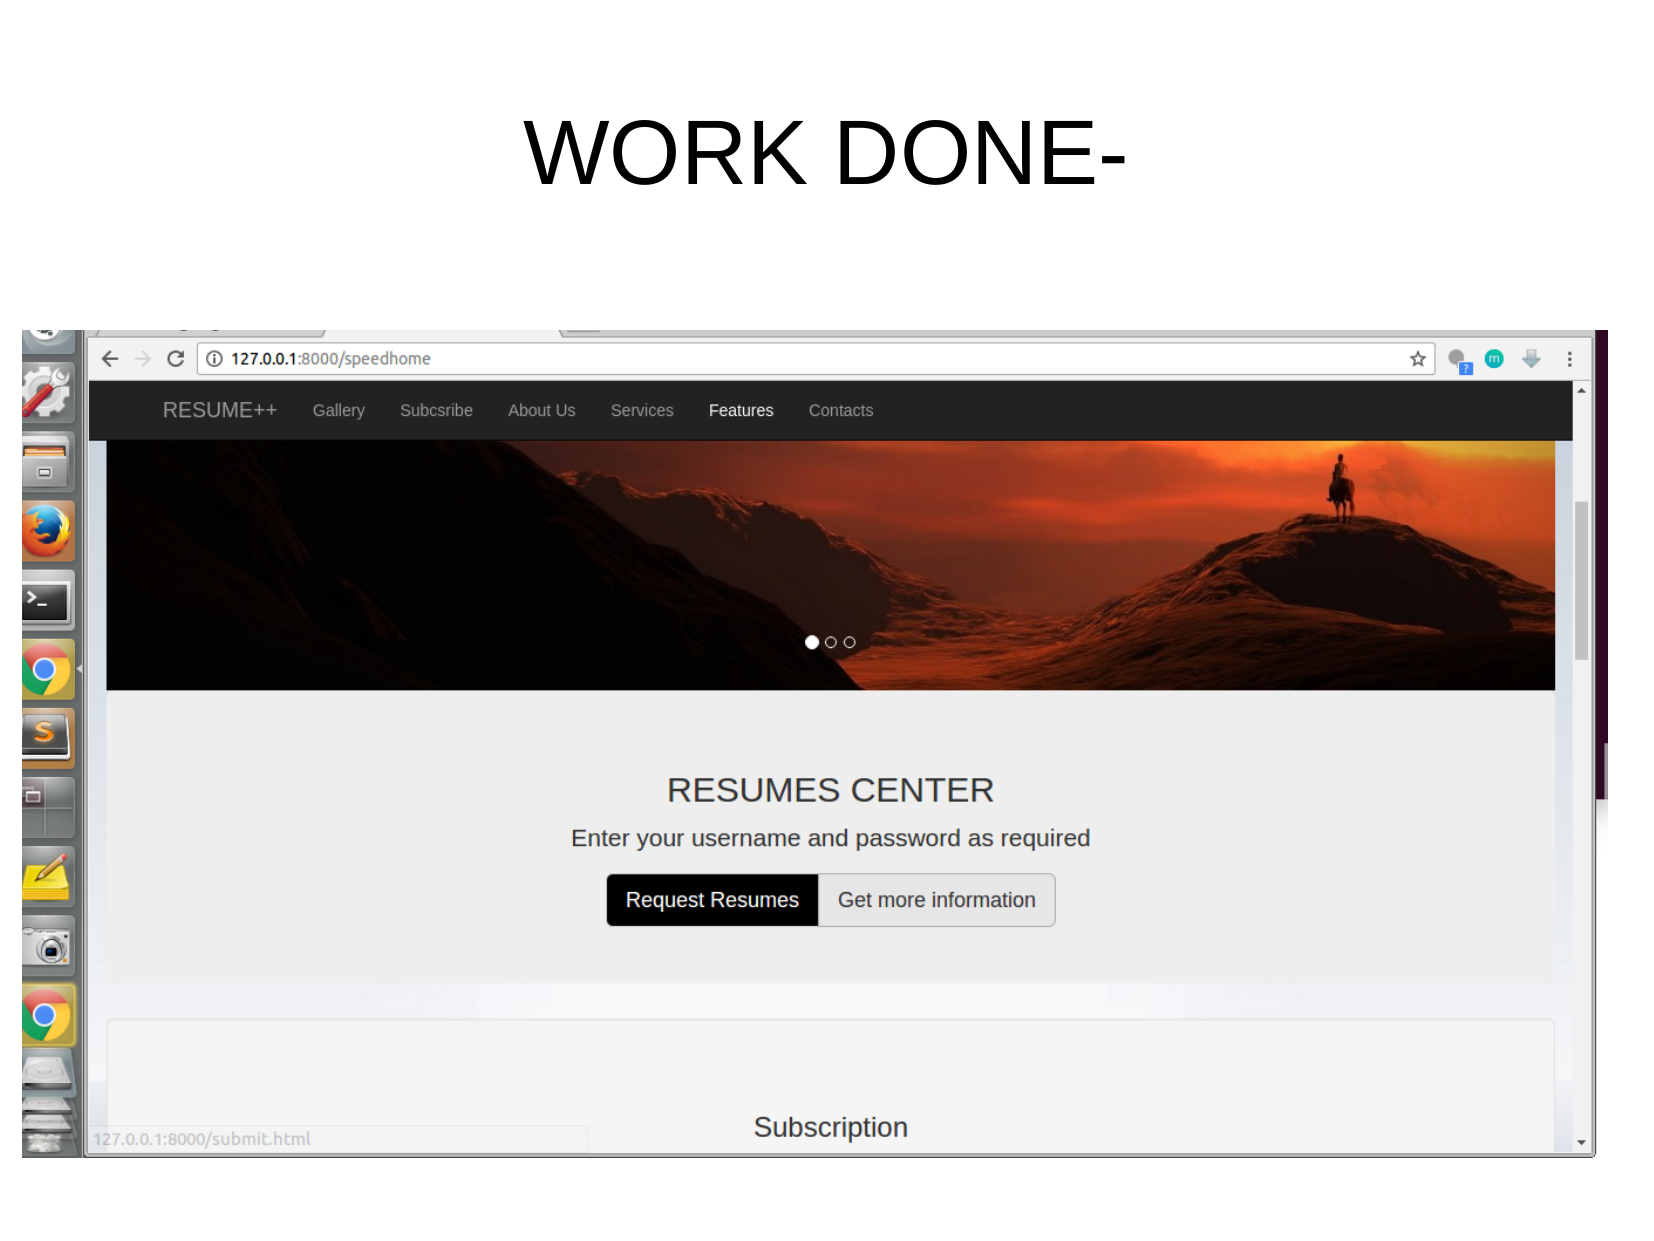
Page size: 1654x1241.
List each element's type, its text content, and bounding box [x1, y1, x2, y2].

title WORK DONE- [82, 49, 1571, 257]
picture [22, 330, 1608, 1158]
